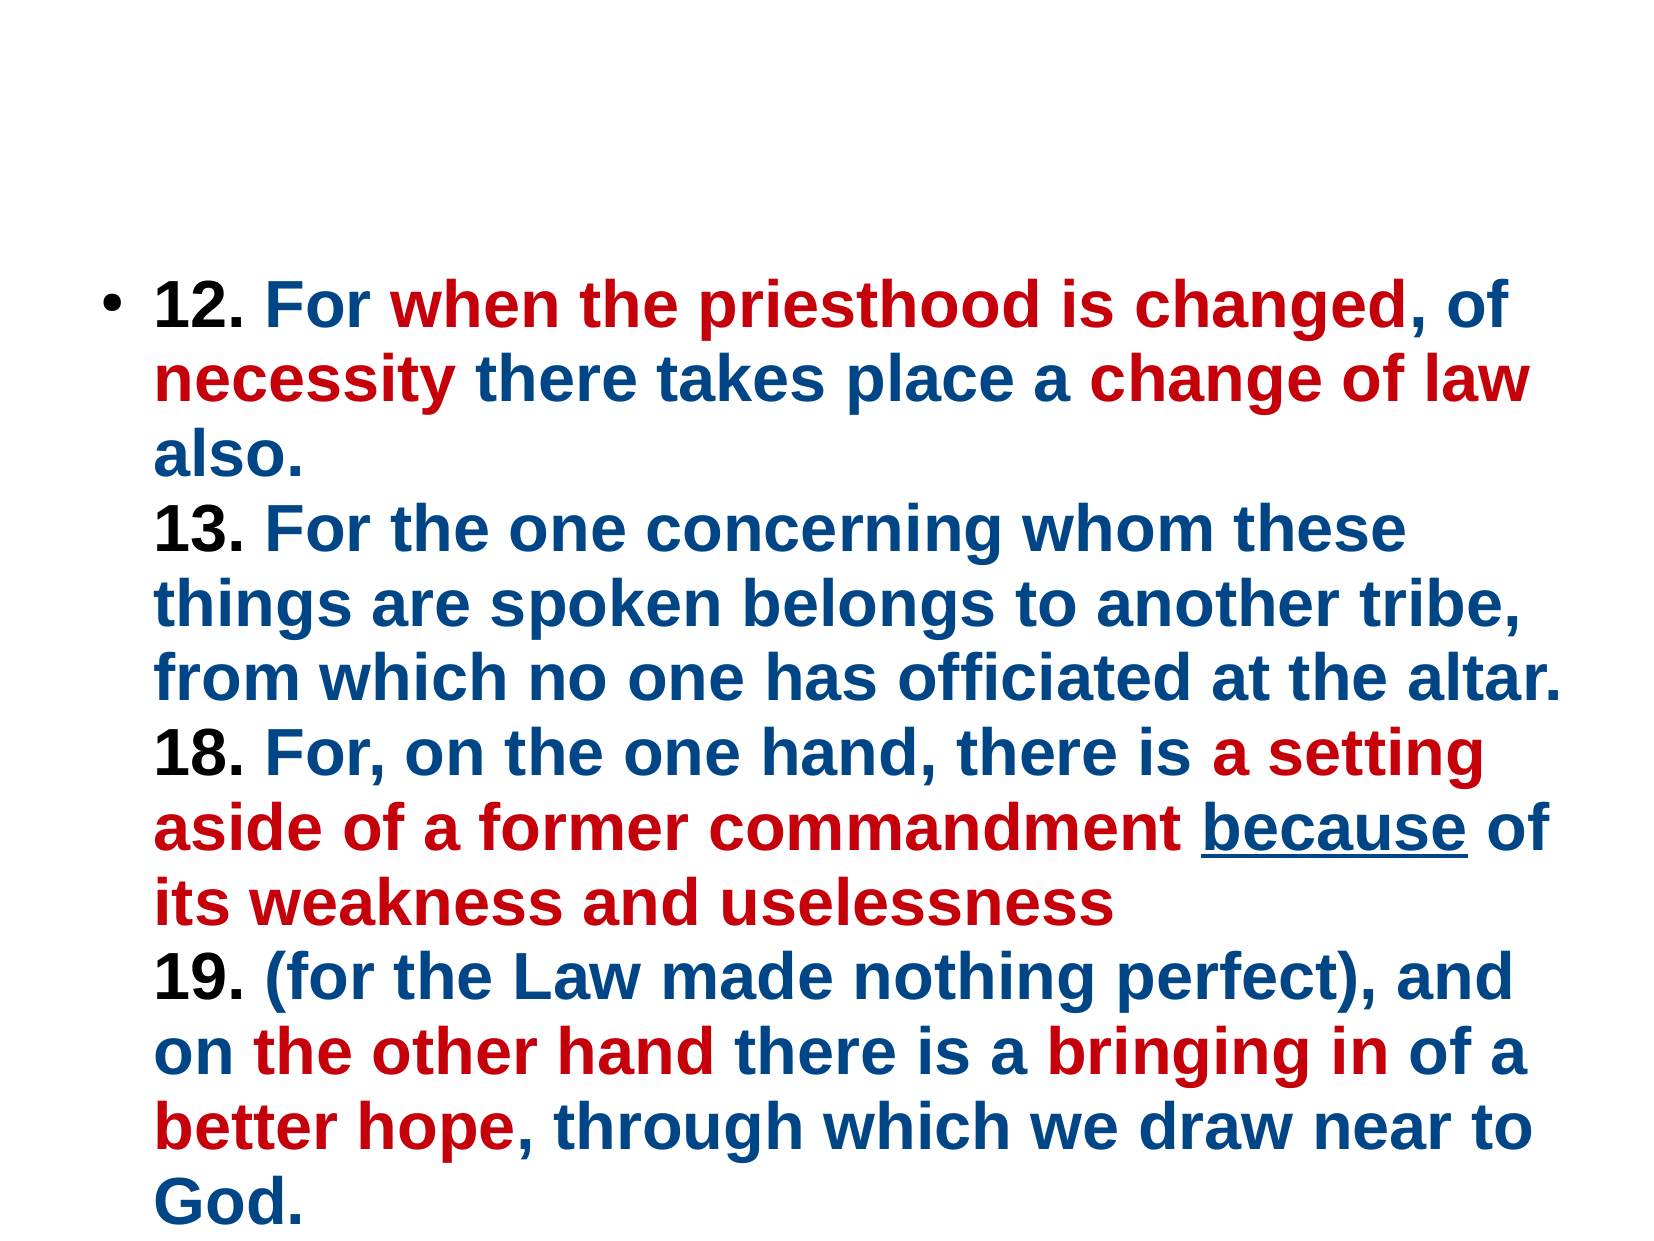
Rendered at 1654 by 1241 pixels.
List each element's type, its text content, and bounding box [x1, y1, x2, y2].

list 12. For when the priesthood is changed, of necessity there takes place a change of law also. 13. For the one concerning whom these things are spoken belongs to another tribe, from which no one has officiated at the altar. 18. For, on the one hand, there is a setting aside of a former commandment because of its weakness and uselessness 19. (for the Law made nothing perfect), and on the other hand there is a bringing in of a better hope, through which we draw near to God. [82, 266, 1571, 1239]
